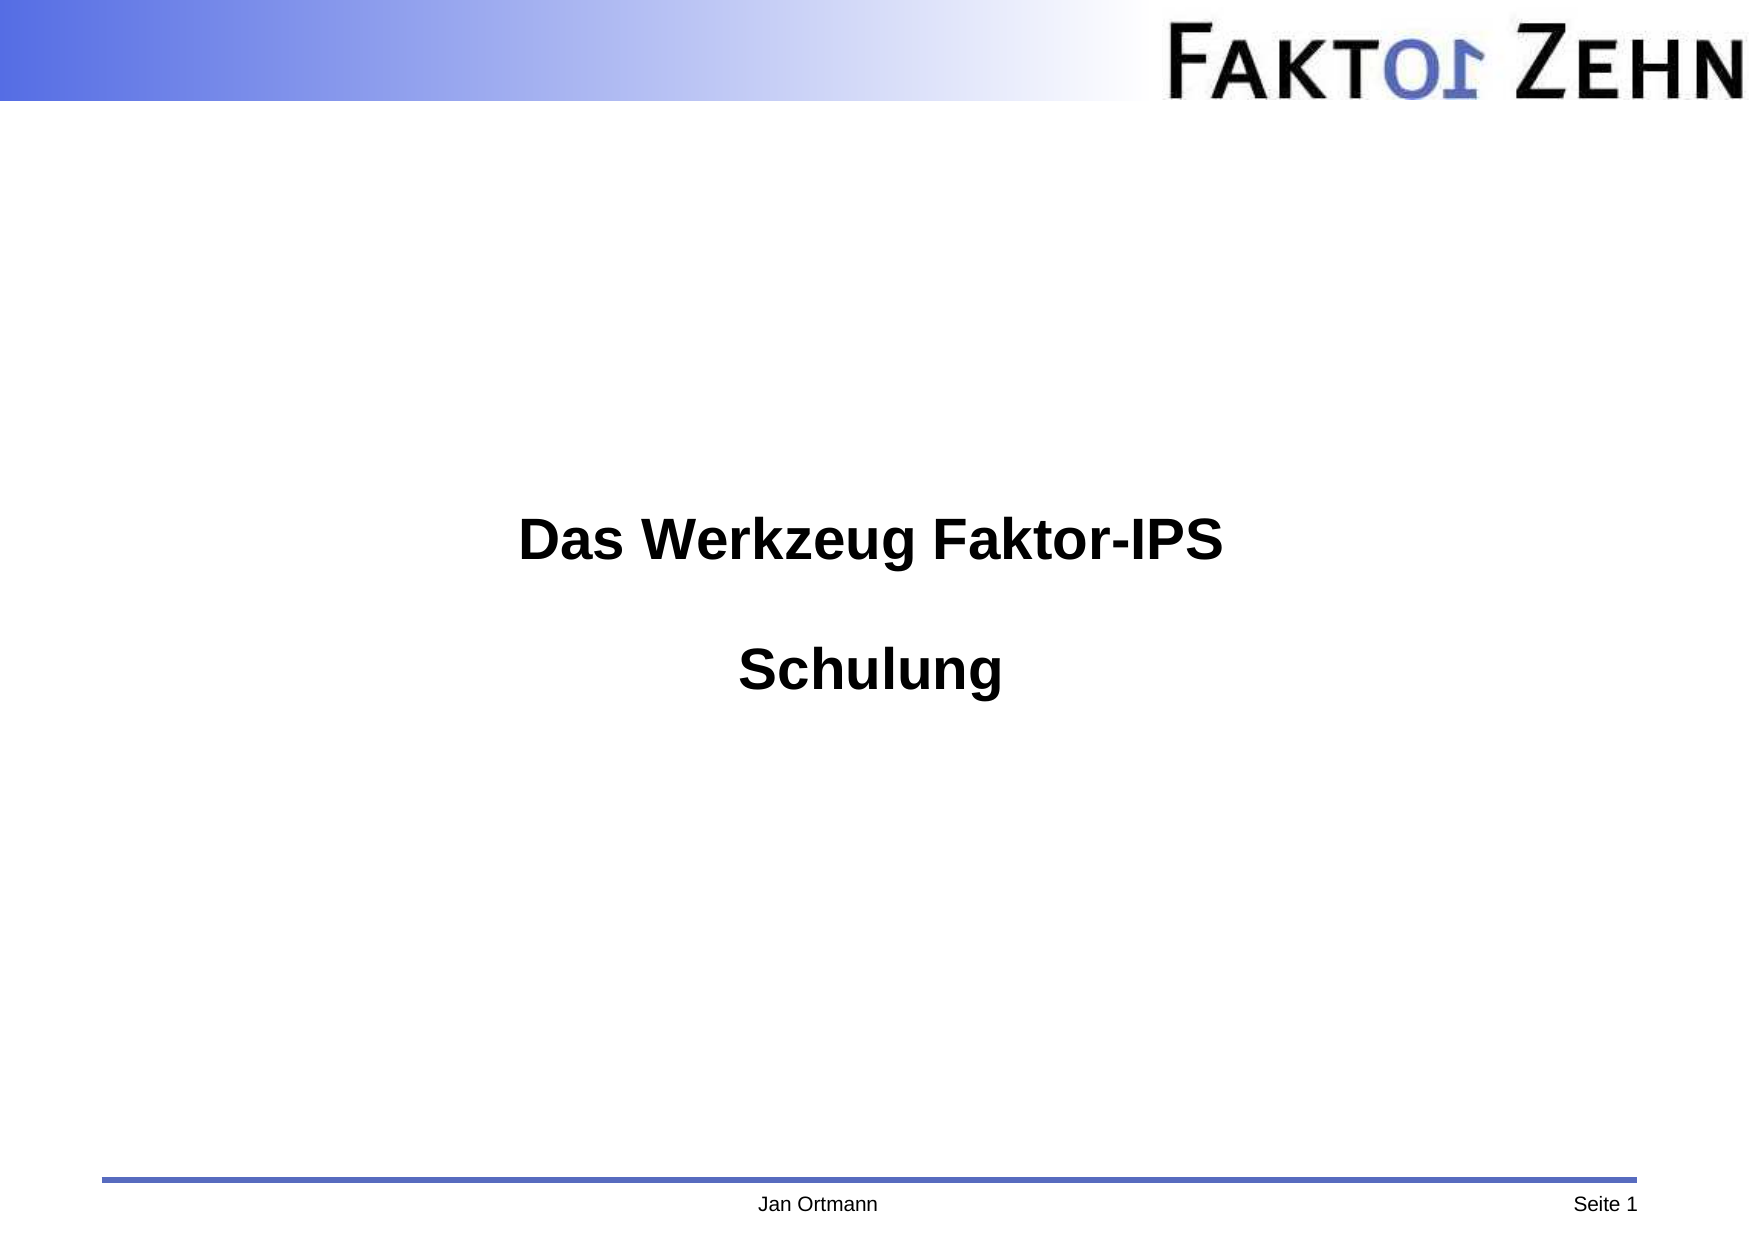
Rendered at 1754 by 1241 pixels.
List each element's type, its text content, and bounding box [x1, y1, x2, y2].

text_box Das Werkzeug Faktor-IPS Schulung [428, 437, 1315, 827]
picture [1162, 7, 1752, 100]
